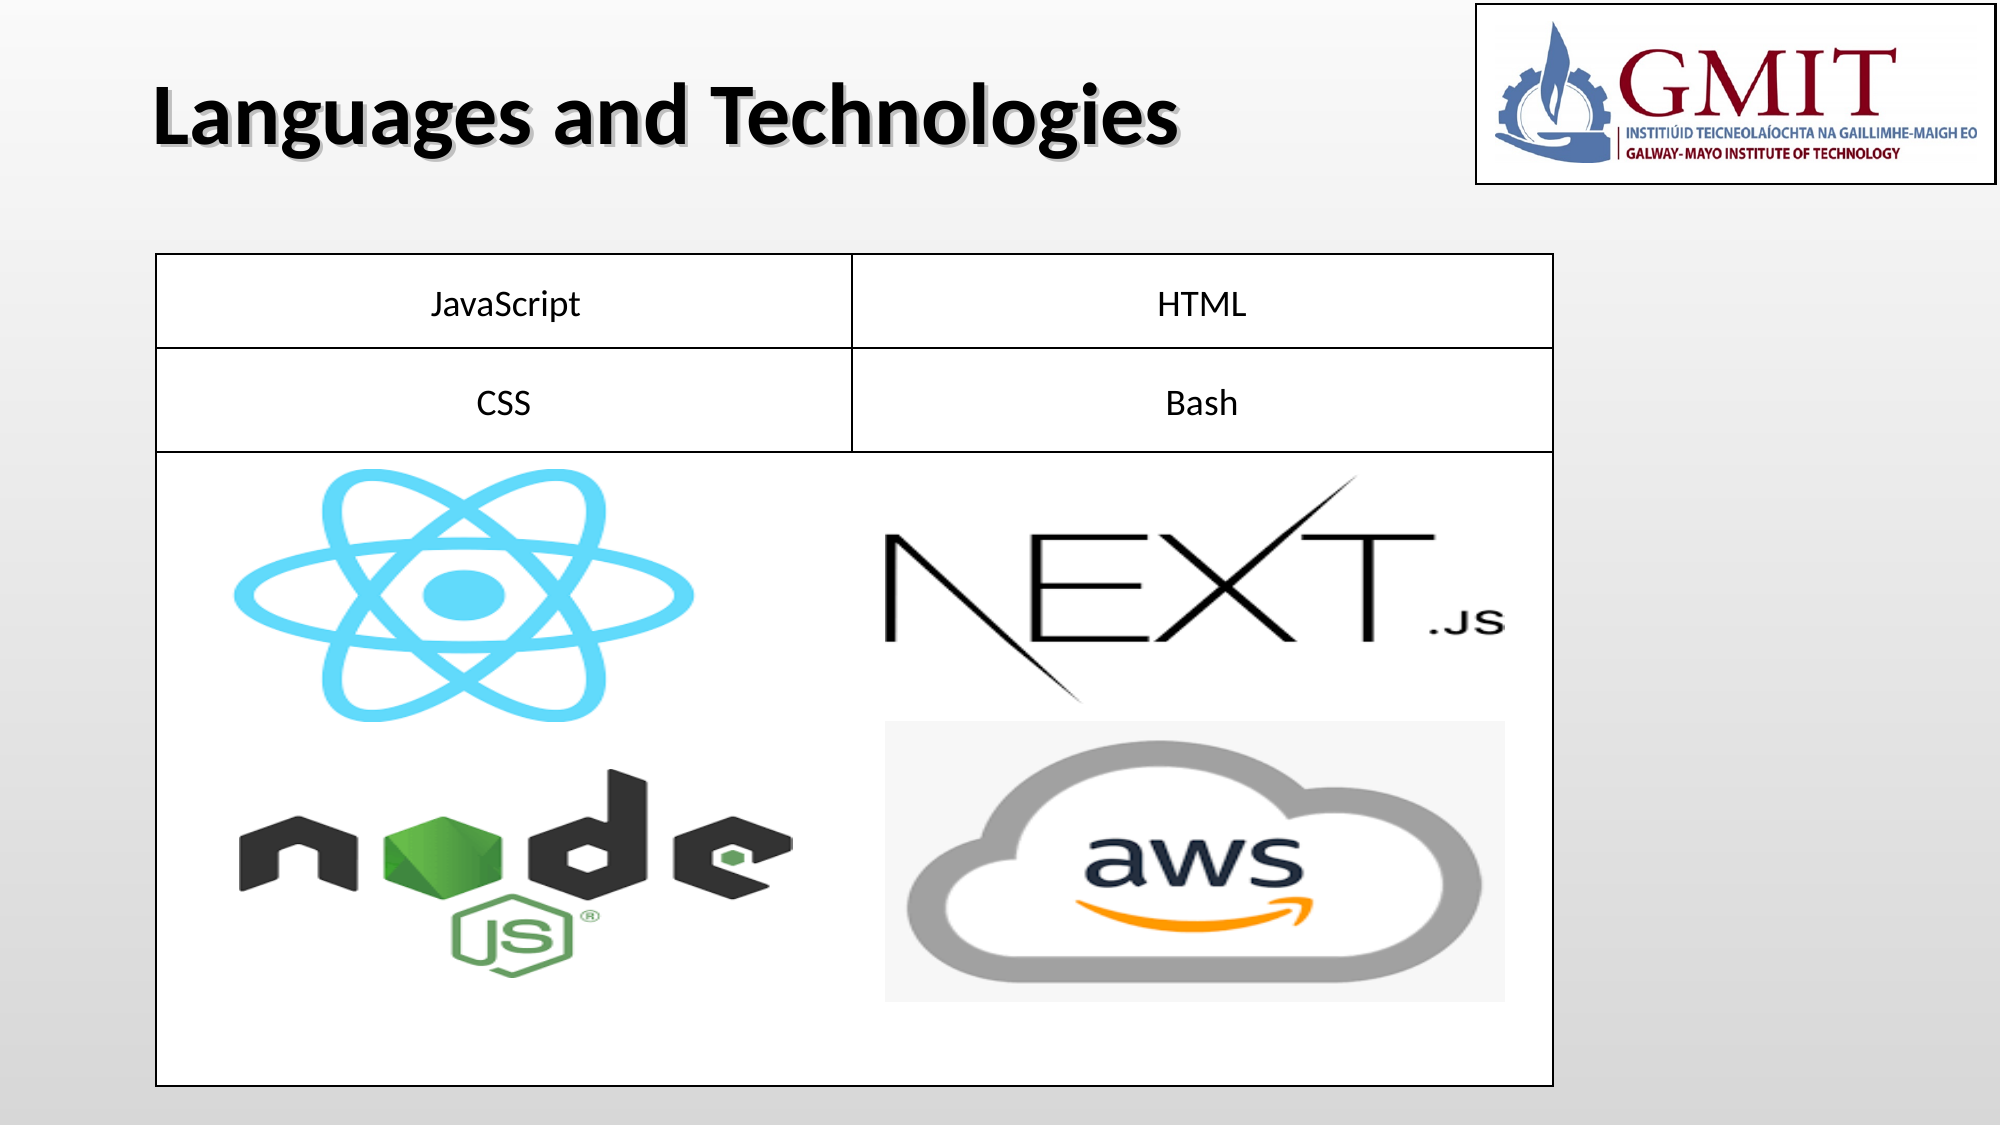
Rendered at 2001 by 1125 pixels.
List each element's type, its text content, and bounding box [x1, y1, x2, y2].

text_box [156, 452, 1553, 1086]
title Languages and Technologies [137, 59, 1863, 278]
text_box Bash [852, 348, 1553, 452]
picture [239, 769, 793, 978]
picture [229, 469, 700, 722]
text_box JavaScript [156, 254, 852, 348]
picture [885, 721, 1505, 1002]
text_box HTML [852, 254, 1553, 348]
text_box CSS [156, 348, 852, 452]
picture [885, 474, 1505, 704]
